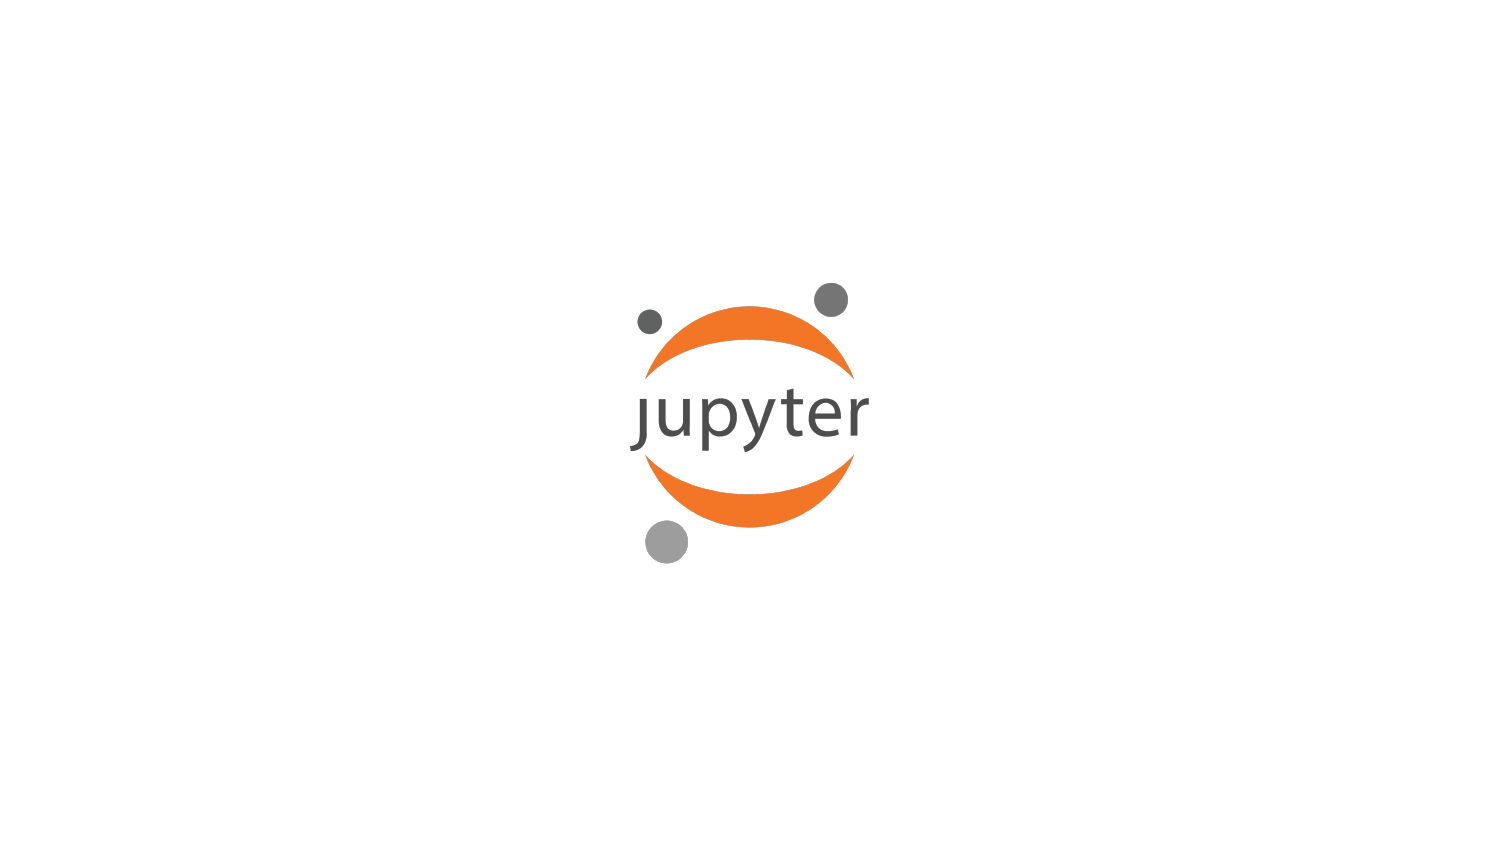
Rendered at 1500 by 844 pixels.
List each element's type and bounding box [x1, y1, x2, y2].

picture [627, 279, 873, 565]
